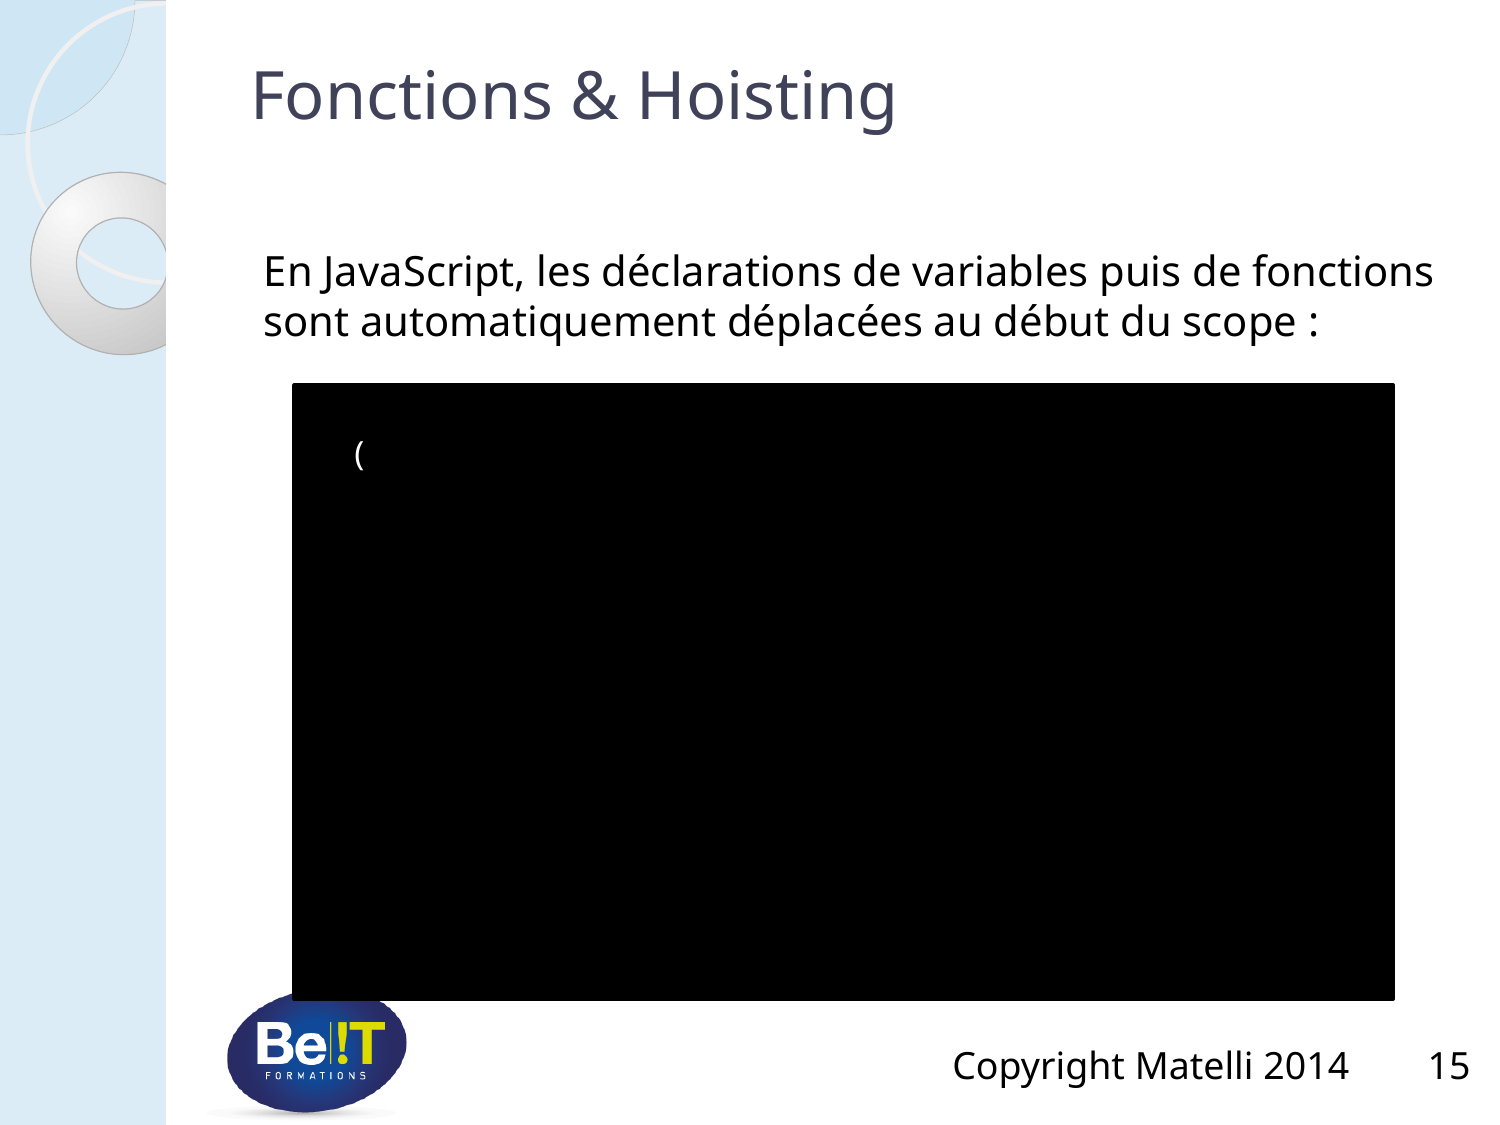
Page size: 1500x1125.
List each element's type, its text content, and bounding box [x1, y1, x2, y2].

picture [171, 977, 442, 1125]
footer Copyright Matelli 2014 [937, 1034, 1413, 1113]
list En JavaScript, les déclarations de variables puis de fonctions sont automatiquement déplacées au début du scope : [235, 237, 1466, 1025]
slide_number <numéro> [1413, 1034, 1488, 1113]
title Fonctions & Hoisting [235, 45, 1466, 233]
text_box (function() { foo(); bar(); function foo() { console.log("foo"); } var bar = function () { console.log("bar"); }; }()); // foo, TypeError: undefined is not a function [294, 385, 1393, 999]
